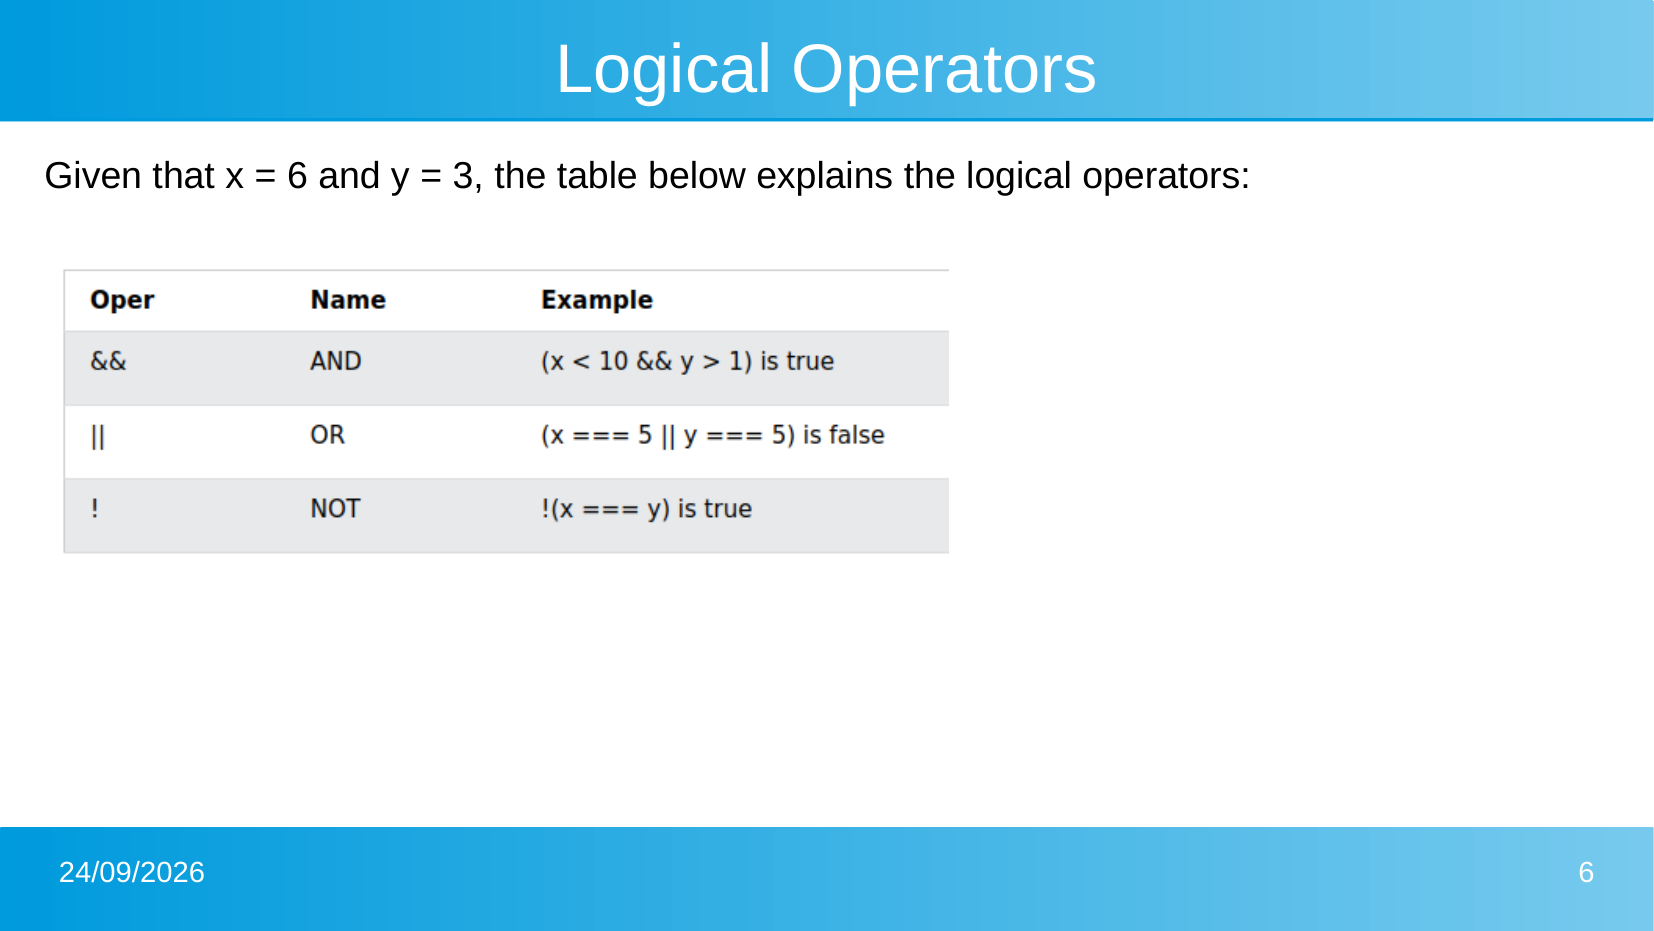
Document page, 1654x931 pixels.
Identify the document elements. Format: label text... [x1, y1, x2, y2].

picture [59, 265, 949, 560]
title Logical Operators [59, 29, 1595, 108]
text_box Given that x = 6 and y = 3, the table below explains the logical operators: [29, 147, 1506, 205]
